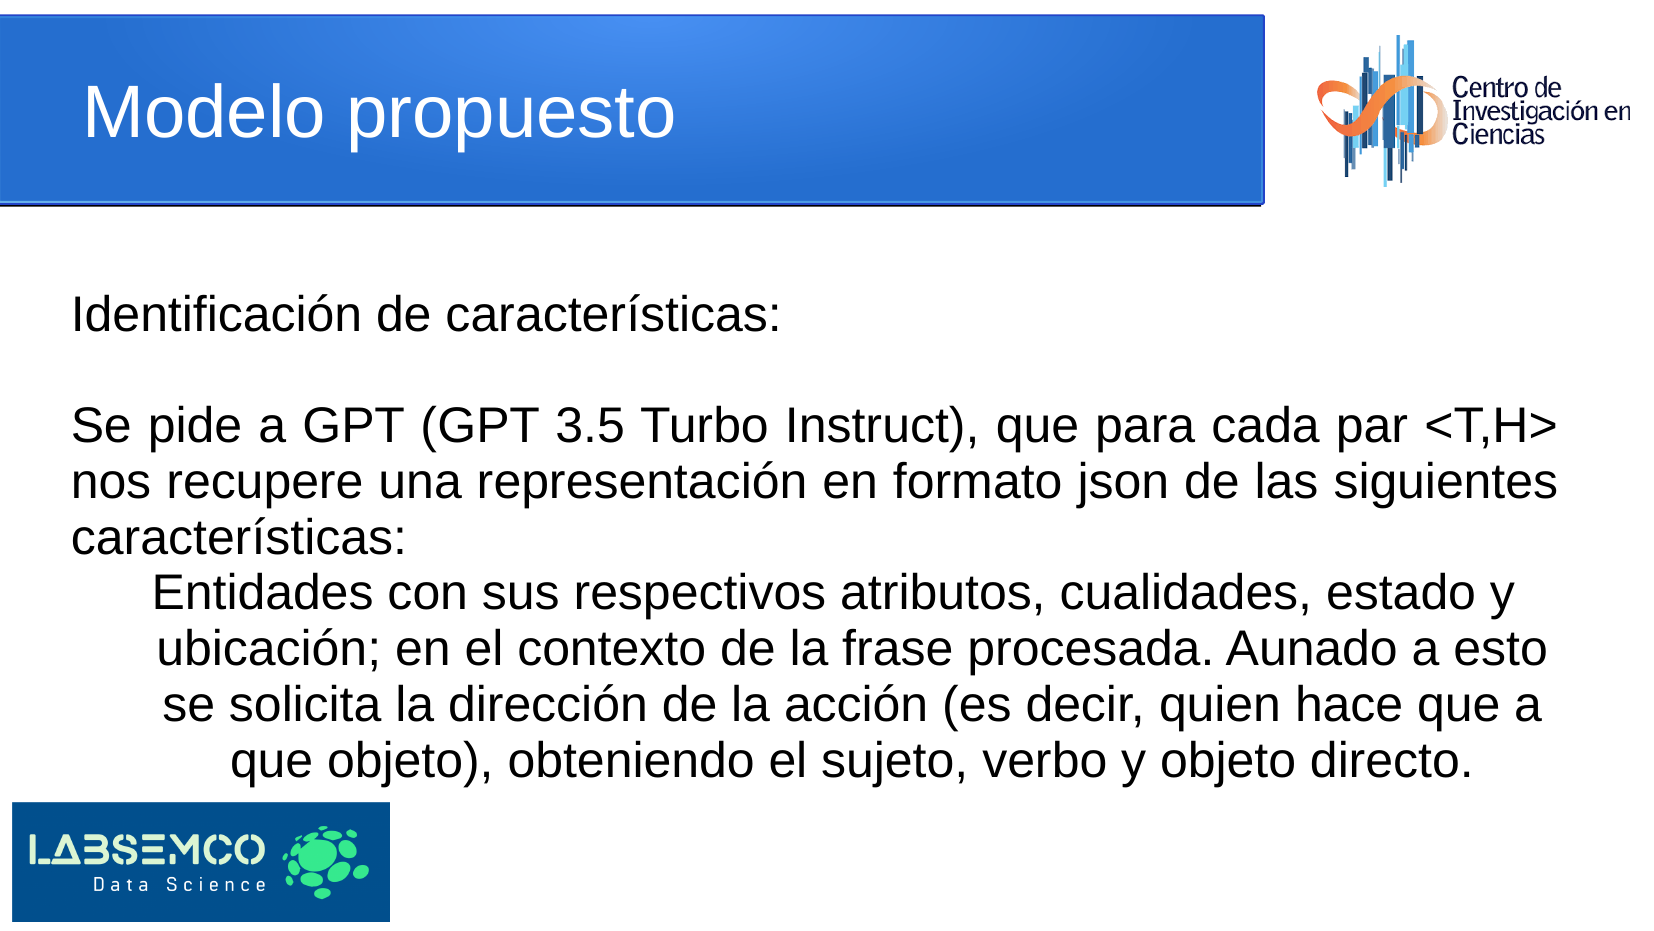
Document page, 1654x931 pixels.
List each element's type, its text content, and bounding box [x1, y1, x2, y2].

subtitle Identificación de características: Se pide a GPT (GPT 3.5 Turbo Instruct), que para cada par <T,H> nos recupere una representación en formato json de las siguientes características: Entidades con sus respectivos atributos, cualidades, estado y ubicación; en el contexto de la frase procesada. Aunado a esto se solicita la dirección de la acción (es decir, quien hace que a que objeto), obteniendo el sujeto, verbo y objeto directo. [70, 212, 1560, 862]
title Modelo propuesto [82, 35, 1235, 189]
picture [11, 801, 390, 922]
picture [1317, 35, 1630, 187]
